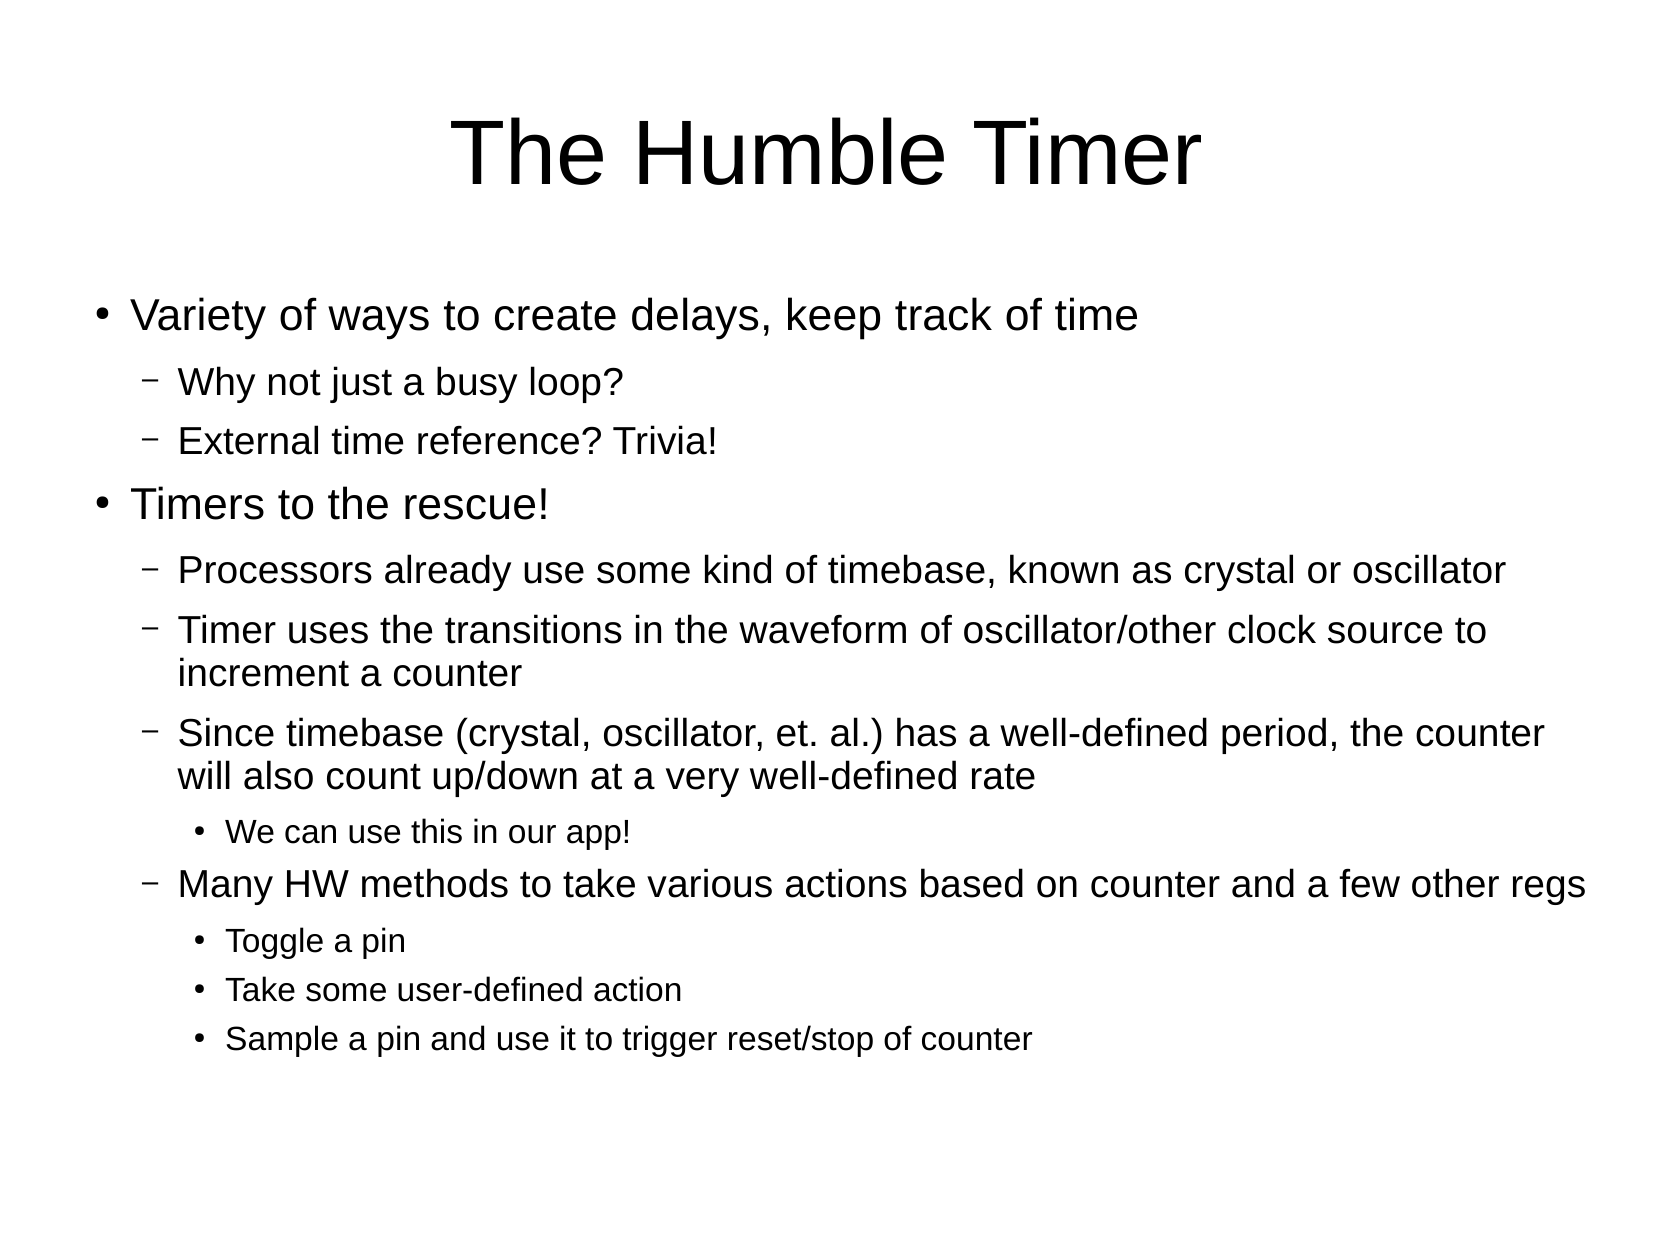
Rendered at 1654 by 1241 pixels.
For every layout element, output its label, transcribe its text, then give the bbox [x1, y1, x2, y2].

title The Humble Timer [82, 49, 1571, 257]
list Variety of ways to create delays, keep track of time Why not just a busy loop? External time reference? Trivia! Timers to the rescue! Processors already use some kind of timebase, known as crystal or oscillator Timer uses the transitions in the waveform of oscillator/other clock source to increment a counter Since timebase (crystal, oscillator, et. al.) has a well-defined period, the counter will also count up/down at a very well-defined rate We can use this in our app! Many HW methods to take various actions based on counter and a few other regs Toggle a pin Take some user-defined action Sample a pin and use it to trigger reset/stop of counter [82, 290, 1606, 1081]
